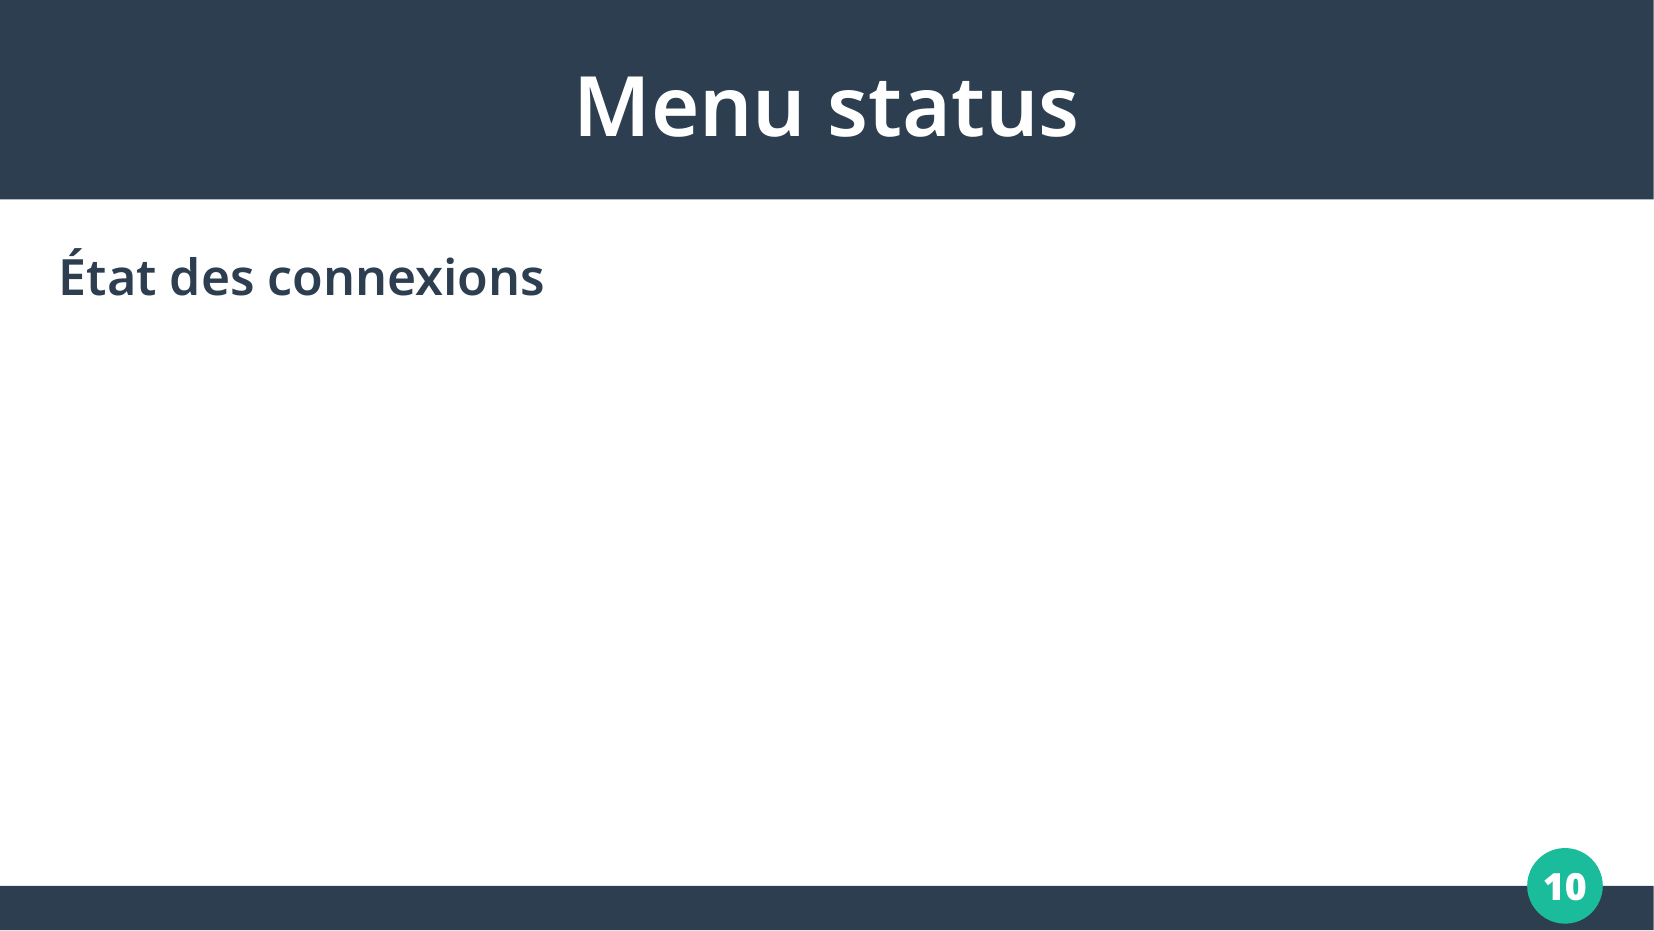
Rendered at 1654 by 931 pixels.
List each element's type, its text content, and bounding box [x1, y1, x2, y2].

list État des connexions [59, 231, 1595, 852]
title Menu status [59, 37, 1595, 156]
